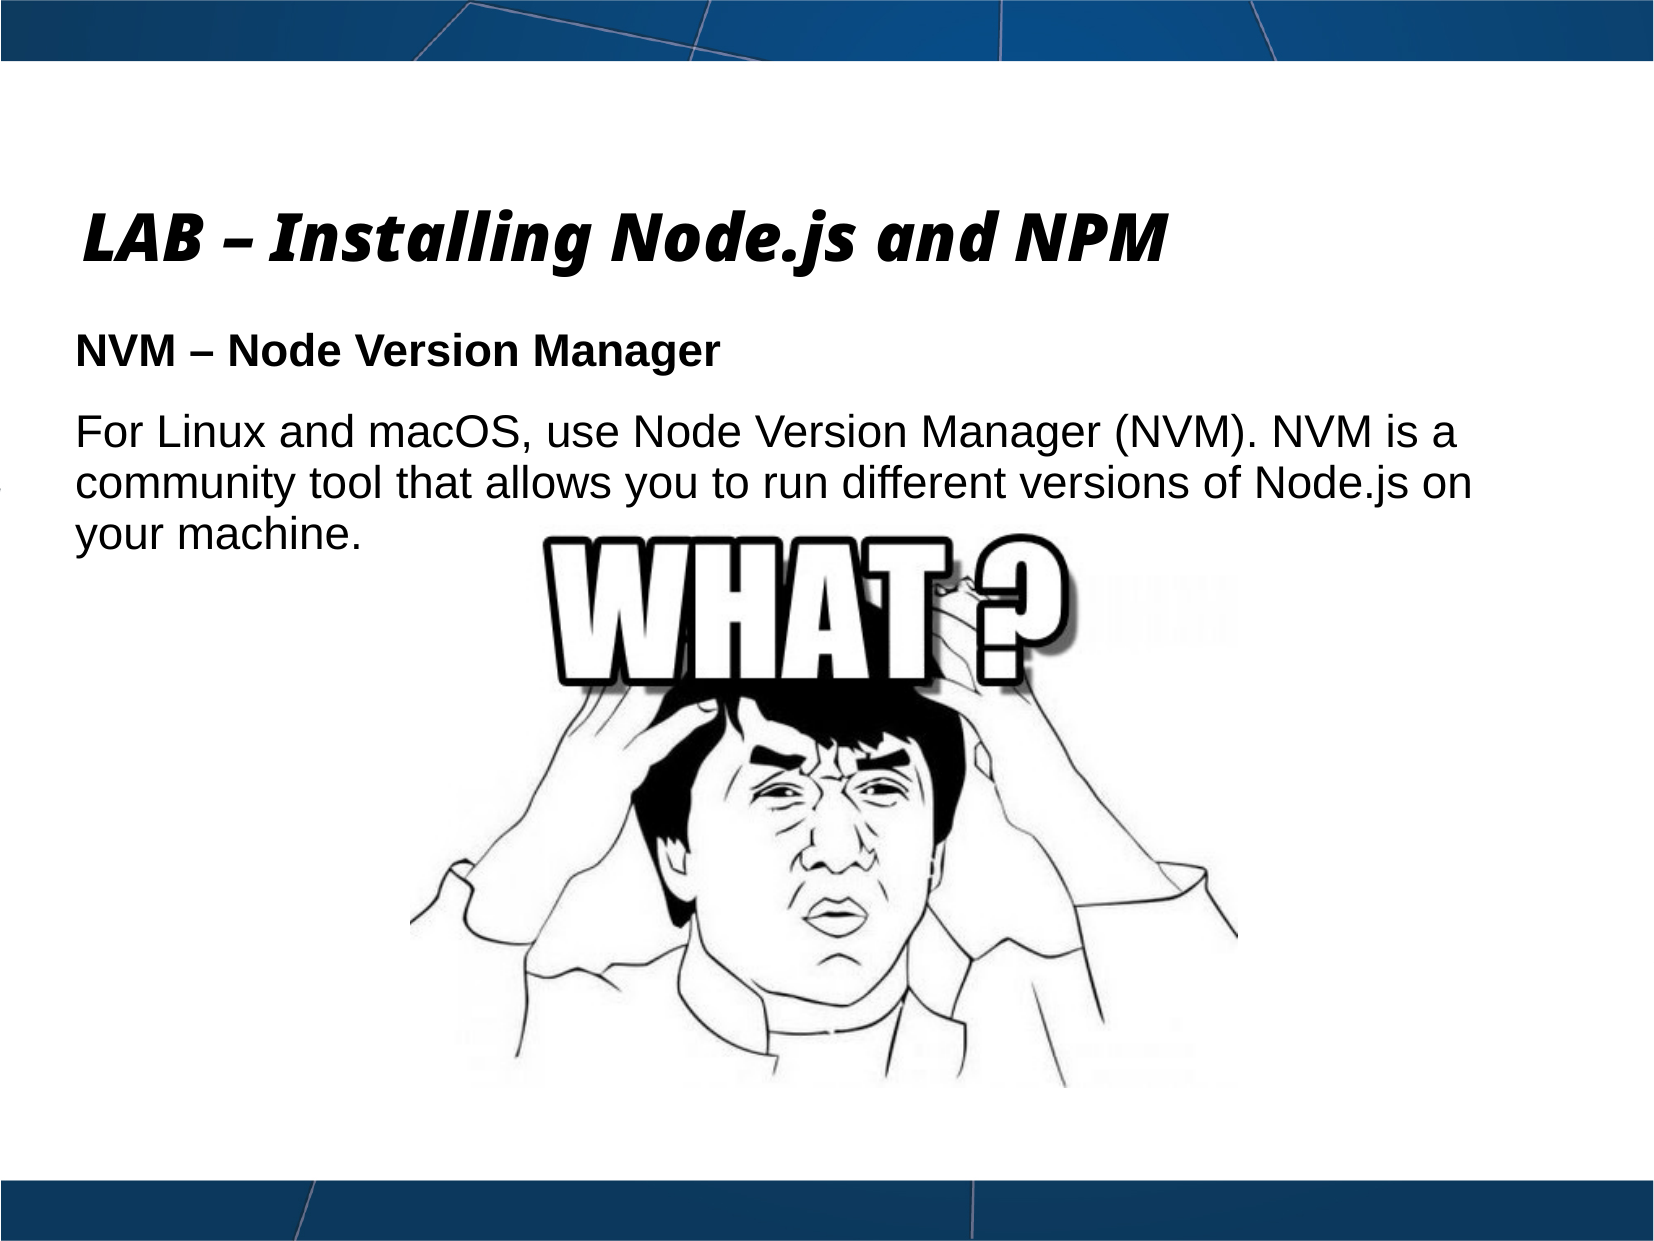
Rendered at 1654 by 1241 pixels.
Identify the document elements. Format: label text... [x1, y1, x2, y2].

picture [0, 0, 1654, 1241]
title LAB – Installing Node.js and NPM [82, 139, 1571, 332]
list NVM – Node Version Manager For Linux and macOS, use Node Version Manager (NVM). NVM is a community tool that allows you to run different versions of Node.js on your machine. [75, 324, 1538, 1038]
